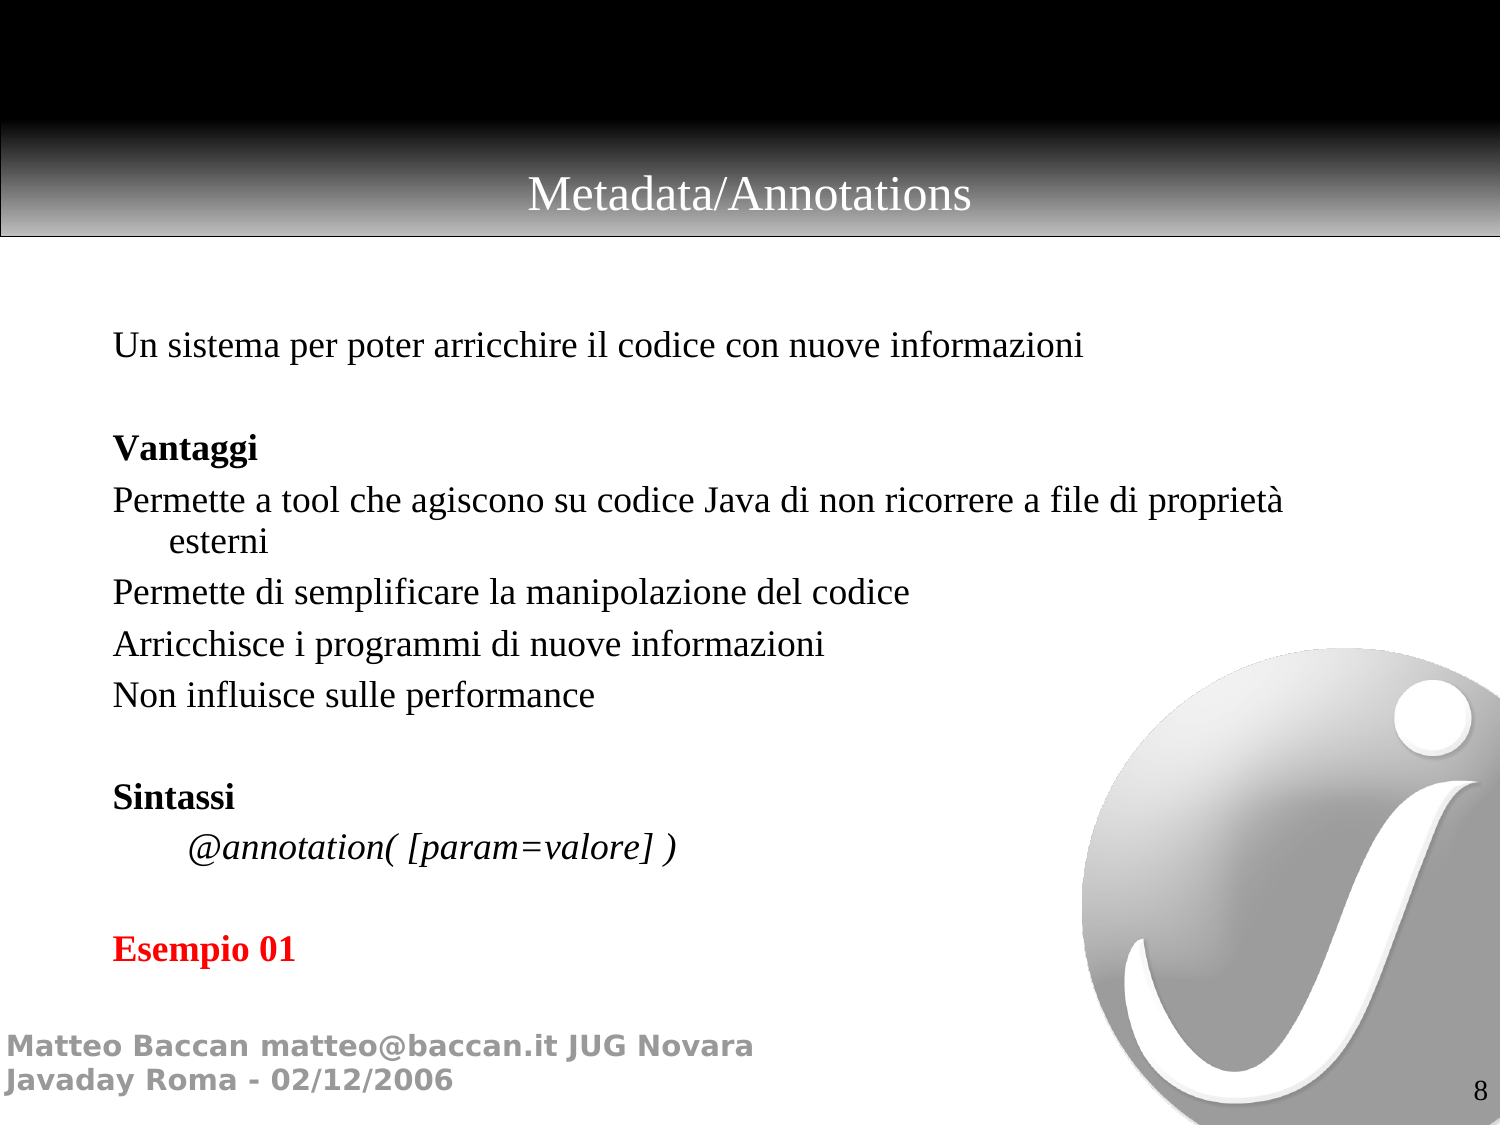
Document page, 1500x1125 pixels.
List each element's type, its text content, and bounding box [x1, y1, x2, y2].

list Un sistema per poter arricchire il codice con nuove informazioni Vantaggi Permette a tool che agiscono su codice Java di non ricorrere a file di proprietà esterni Permette di semplificare la manipolazione del codice Arricchisce i programmi di nuove informazioni Non influisce sulle performance Sintassi @annotation( [param=valore] ) Esempio 01 [112, 324, 1388, 1009]
picture [1081, 648, 1500, 1125]
title Metadata/Annotations [112, 99, 1388, 288]
